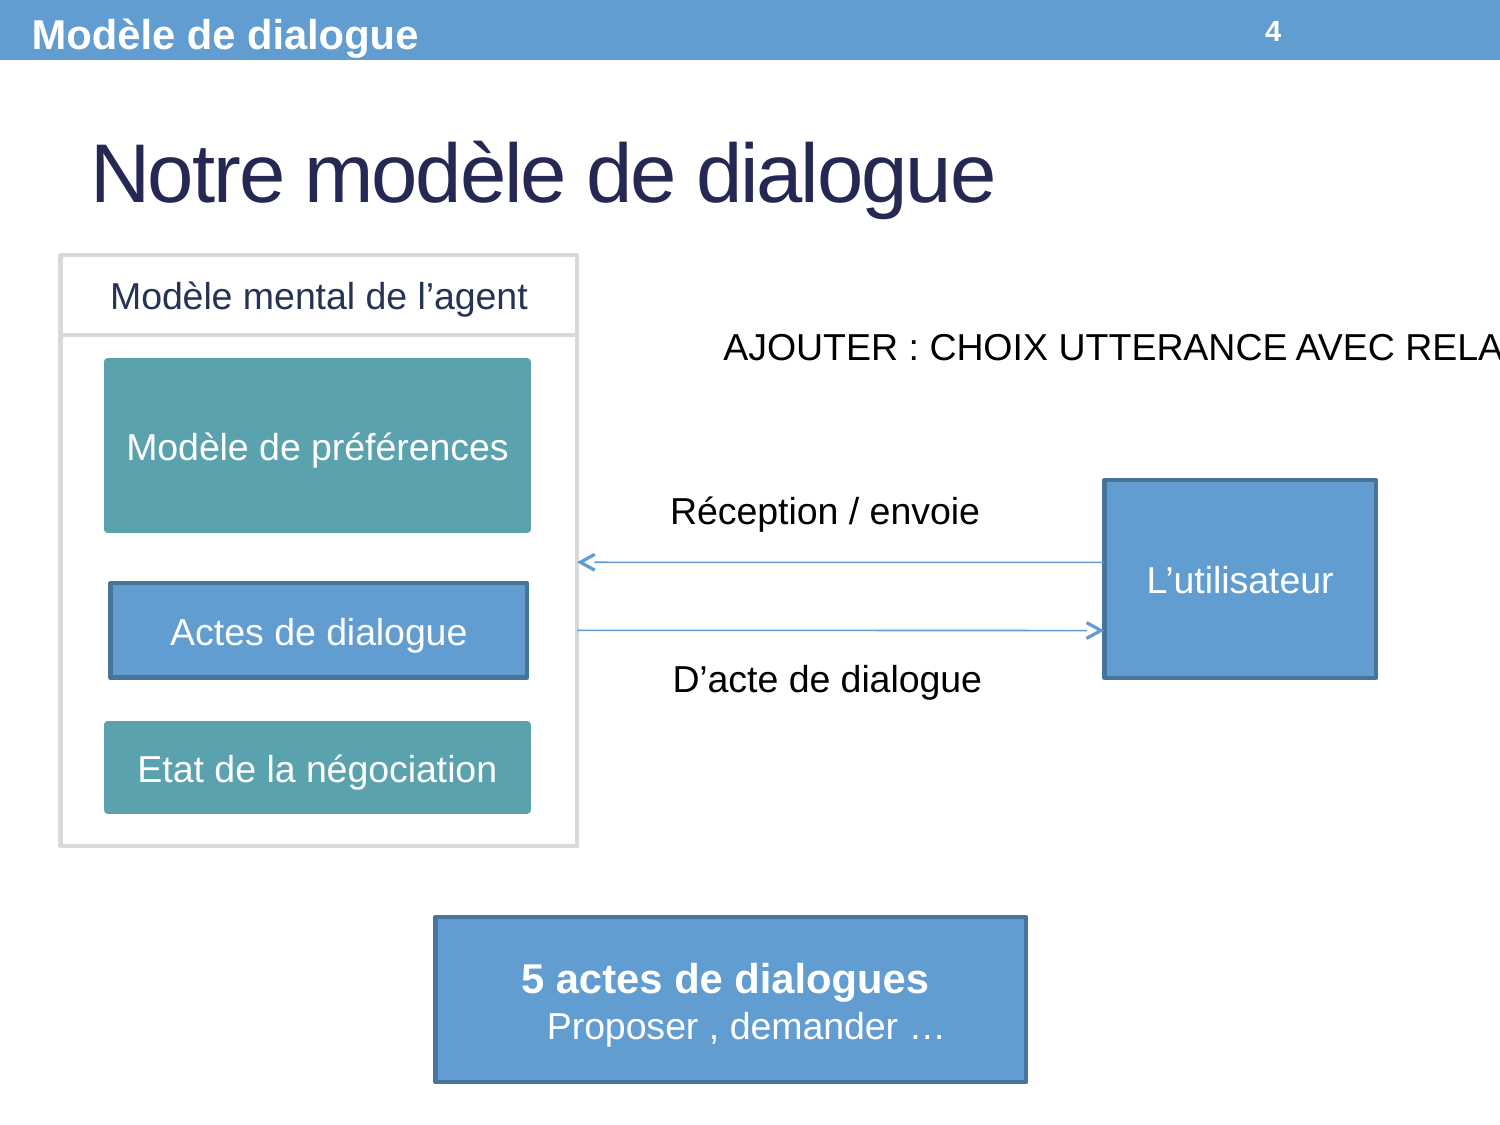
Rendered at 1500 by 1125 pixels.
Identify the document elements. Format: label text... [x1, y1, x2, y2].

text_box D’acte de dialogue [657, 647, 1024, 708]
text_box Modèle de préférences [107, 361, 528, 530]
slide_number <number> [1250, 3, 1425, 57]
title Notre modèle de dialogue [75, 87, 1425, 250]
text_box Modèle mental de l’agent [60, 255, 578, 335]
text_box Etat de la négociation [107, 724, 528, 810]
text_box Réception / envoie [655, 479, 1022, 540]
text_box Actes de dialogue [110, 583, 528, 678]
text_box Modèle de dialogue [16, 0, 434, 65]
text_box L’utilisateur [1104, 479, 1377, 678]
text_box AJOUTER : CHOIX UTTERANCE AVEC RELATION IP [708, 318, 1500, 376]
text_box 5 actes de dialogues Proposer , demander … [435, 916, 1027, 1083]
